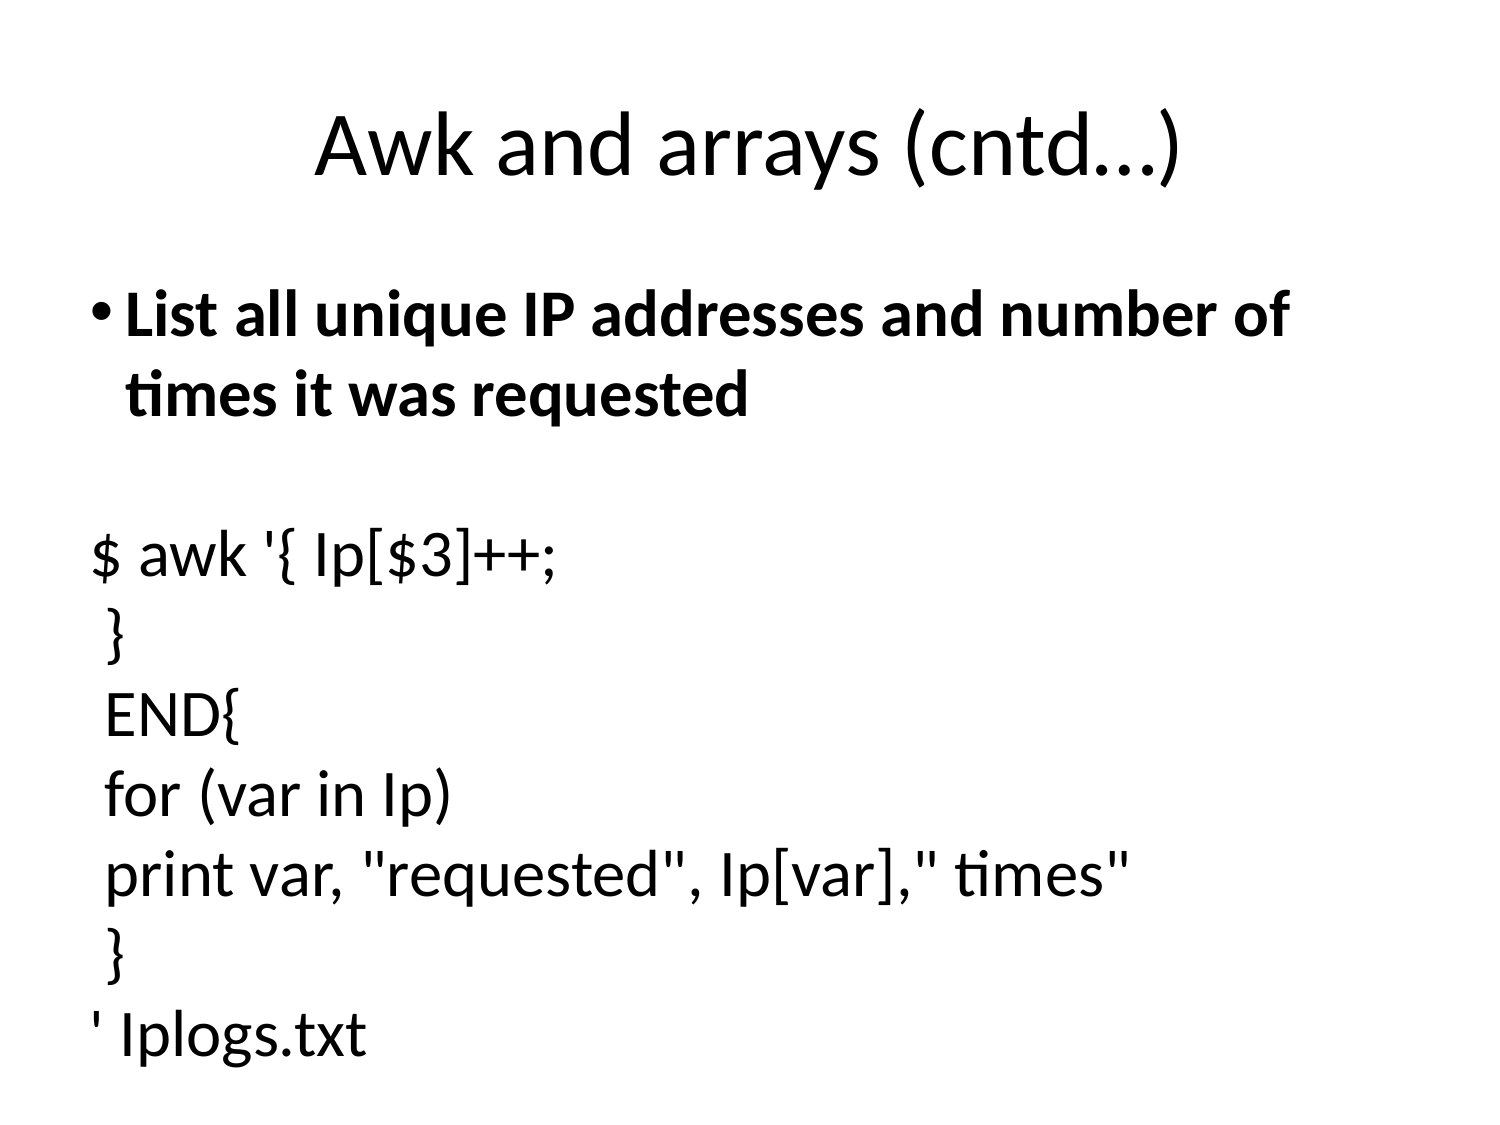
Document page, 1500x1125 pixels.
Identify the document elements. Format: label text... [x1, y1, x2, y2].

text_box List all unique IP addresses and number of times it was requested $ awk '{ Ip[$3]++; } END{ for (var in Ip) print var, "requested", Ip[var]," times" } ' Iplogs.txt [75, 262, 1425, 1005]
text_box Awk and arrays (cntd…) [75, 45, 1425, 233]
